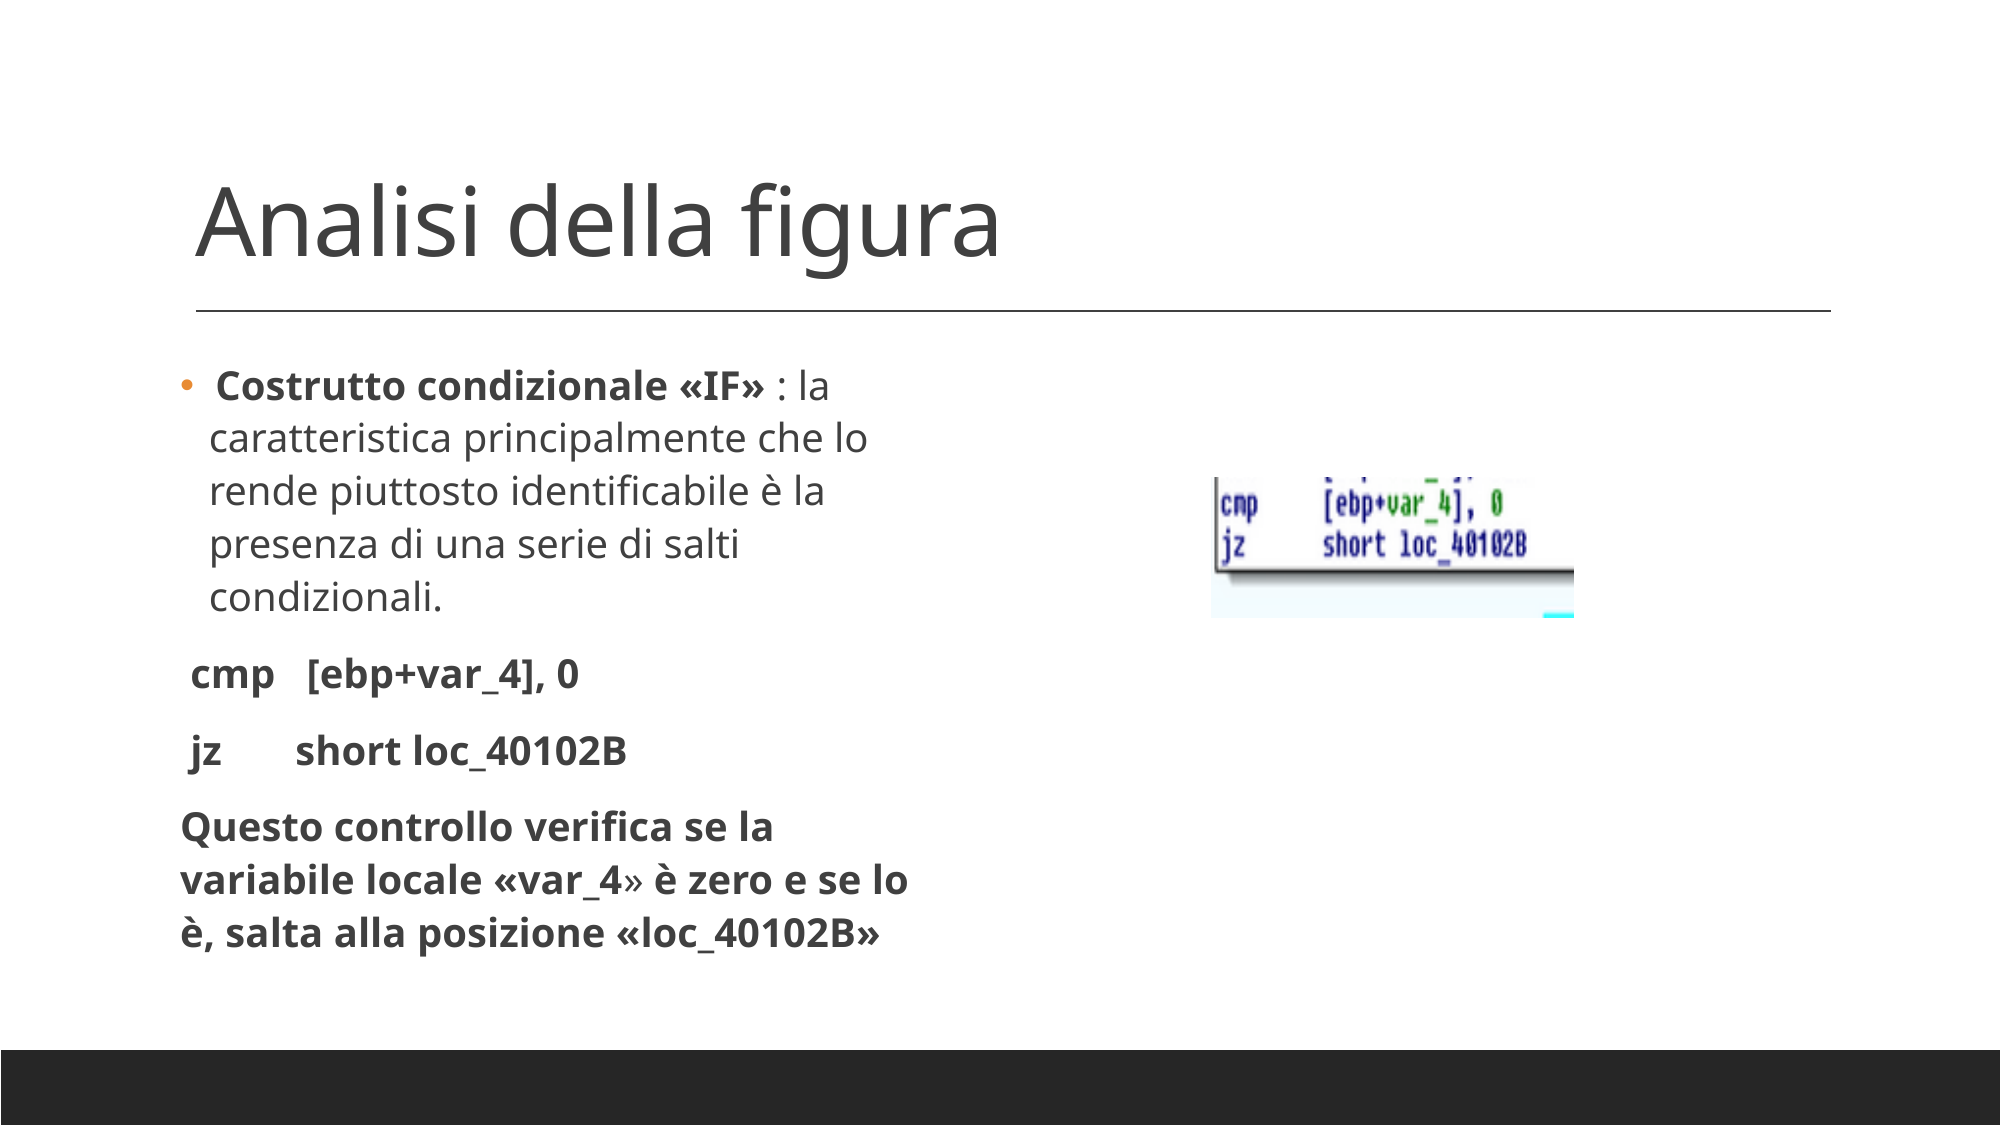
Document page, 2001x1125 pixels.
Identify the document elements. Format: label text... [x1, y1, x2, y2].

title Analisi della figura [180, 47, 1831, 286]
list Costrutto condizionale «IF» : la caratteristica principalmente che lo rende piuttosto identificabile è la presenza di una serie di salti condizionali. cmp [ebp+var_4], 0 jz short loc_40102B Questo controllo verifica se la variabile locale «var_4» è zero e se lo è, salta alla posizione «loc_40102B» [180, 347, 942, 963]
picture [1211, 477, 1574, 618]
